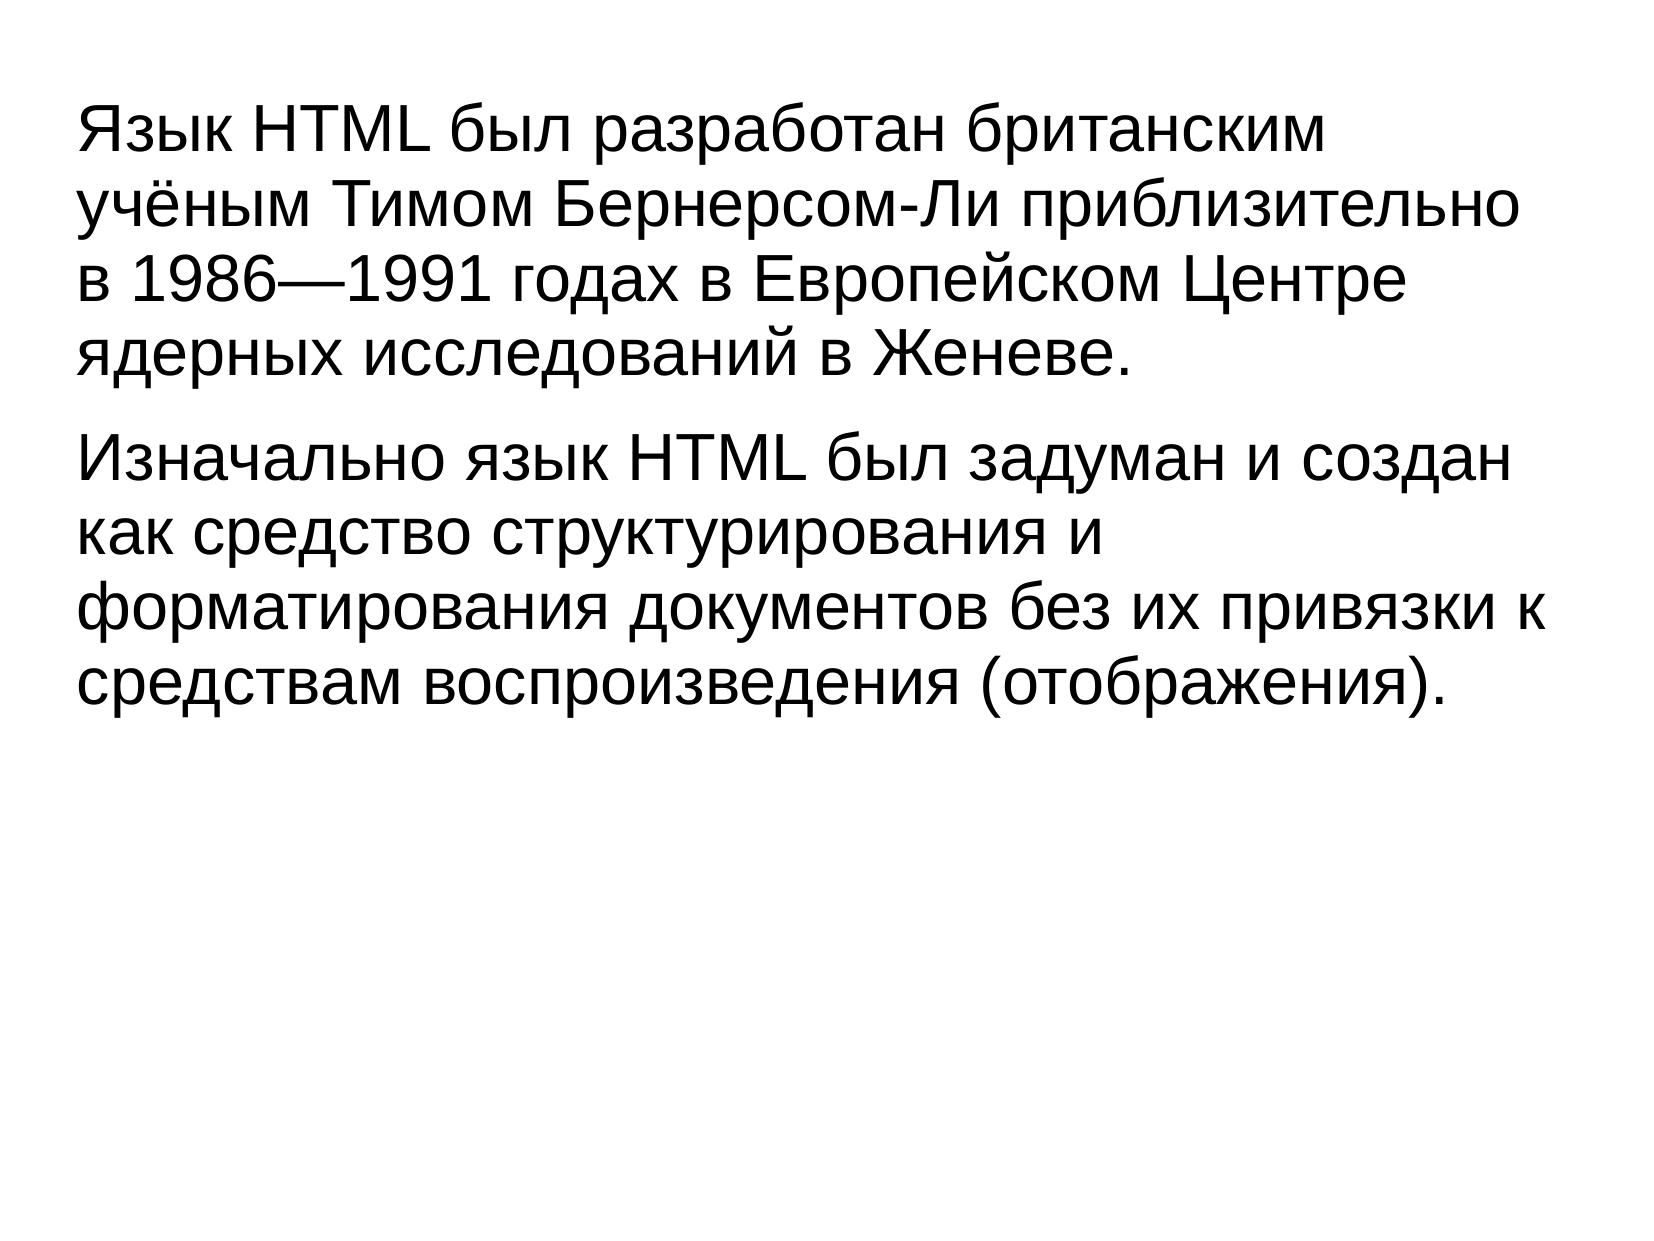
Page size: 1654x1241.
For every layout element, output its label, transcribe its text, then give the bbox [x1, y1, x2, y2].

list Язык HTML был разработан британским учёным Тимом Бернерсом-Ли приблизительно в 1986—1991 годах в Европейском Центре ядерных исследований в Женеве. Изначально язык HTML был задуман и создан как средство структурирования и форматирования документов без их привязки к средствам воспроизведения (отображения). [76, 91, 1565, 1093]
